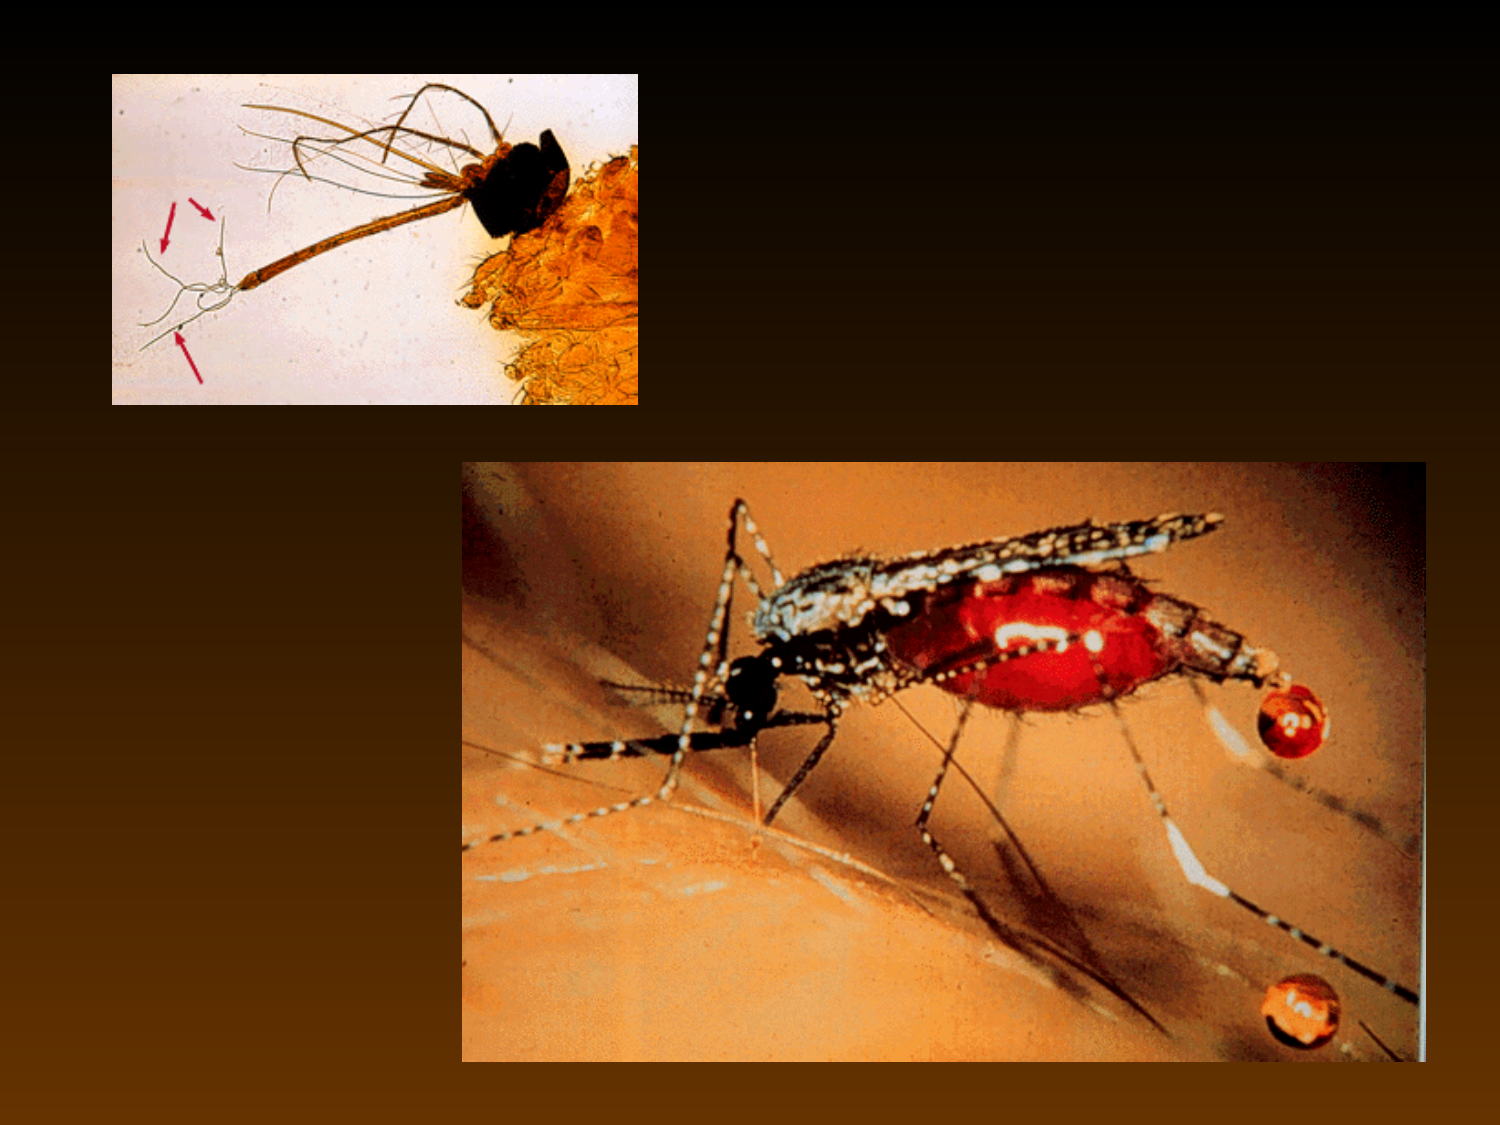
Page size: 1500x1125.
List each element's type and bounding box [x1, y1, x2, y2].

picture [462, 462, 1426, 1062]
chart [112, 75, 638, 405]
